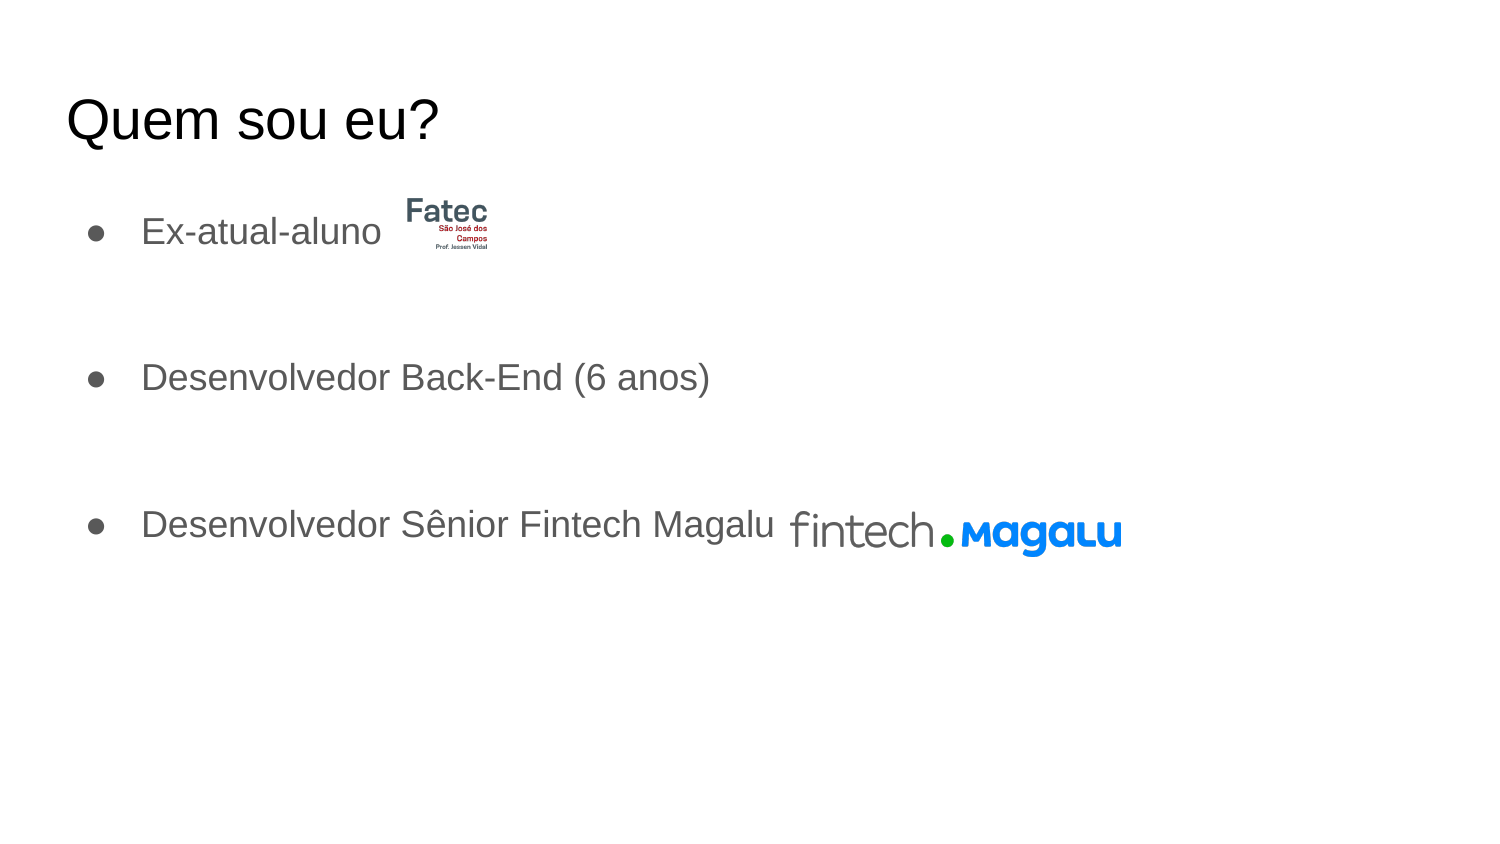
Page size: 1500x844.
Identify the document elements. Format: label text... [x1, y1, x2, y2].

title Quem sou eu? [51, 72, 1449, 167]
list Ex-atual-aluno Desenvolvedor Back-End (6 anos) Desenvolvedor Sênior Fintech Magalu [51, 189, 1449, 750]
picture [790, 511, 1121, 557]
picture [394, 198, 500, 249]
